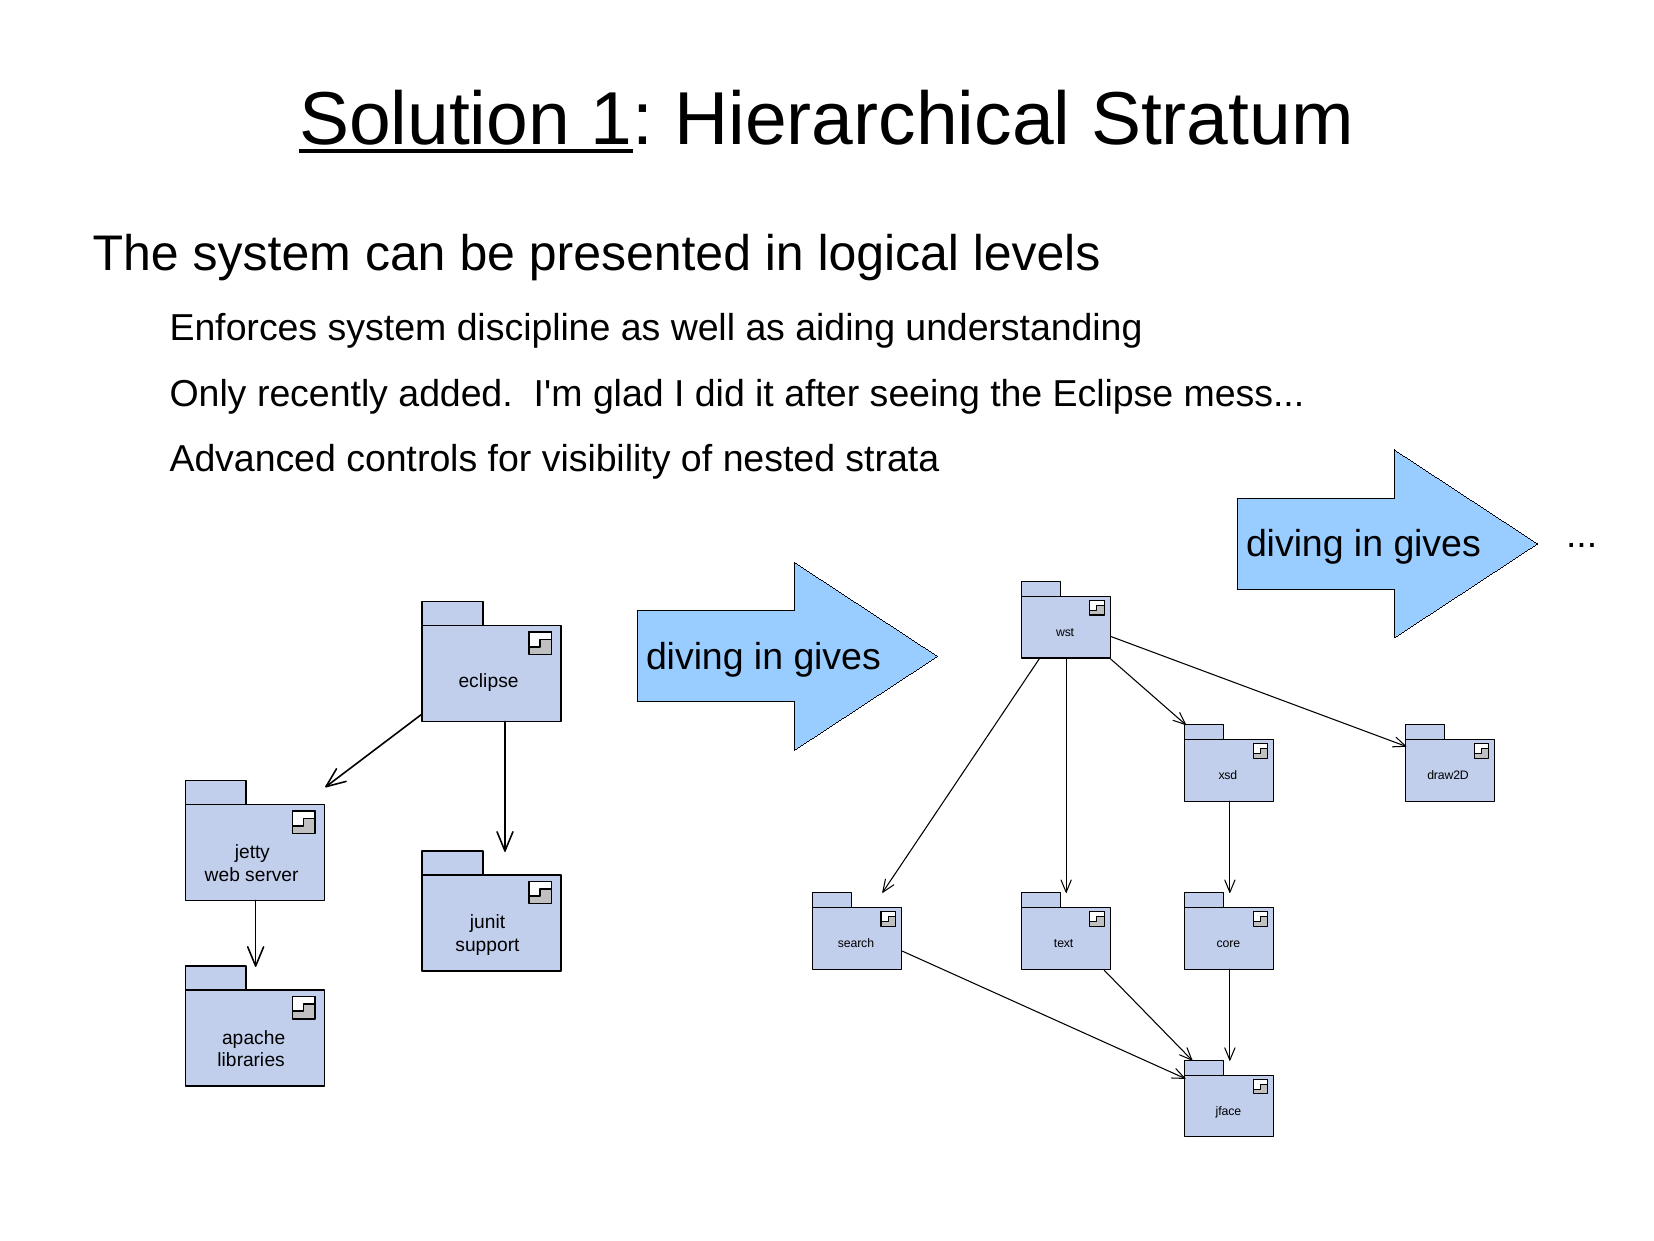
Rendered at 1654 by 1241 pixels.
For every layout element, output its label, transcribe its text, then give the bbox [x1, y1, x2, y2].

text_box ... [1551, 505, 1613, 563]
picture [811, 580, 1496, 1138]
text_box diving in gives [1237, 449, 1538, 638]
picture [183, 600, 563, 1088]
text_box diving in gives [637, 562, 822, 751]
list The system can be presented in logical levels Enforces system discipline as well as aiding understanding Only recently added. I'm glad I did it after seeing the Eclipse mess... Advanced controls for visibility of nested strata [75, 225, 1564, 1094]
title Solution 1: Hierarchical Stratum [82, 49, 1571, 188]
